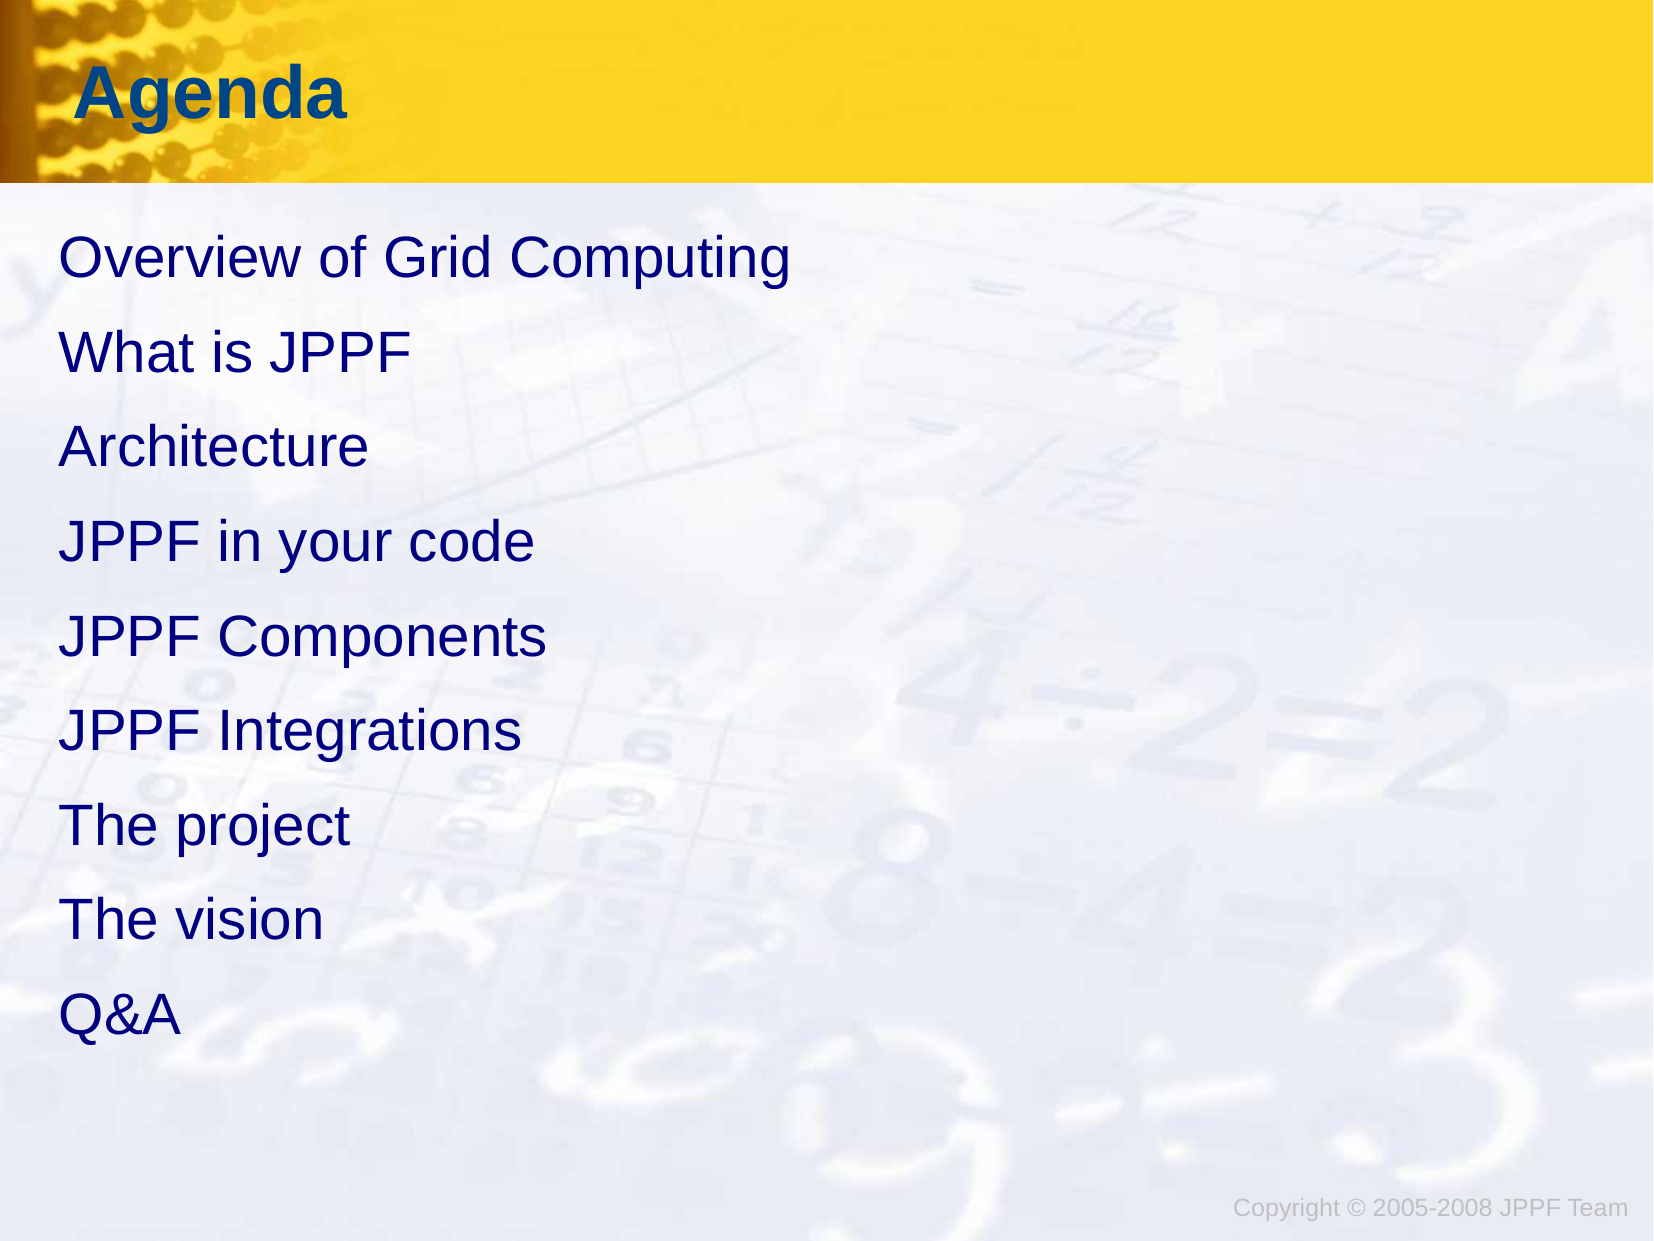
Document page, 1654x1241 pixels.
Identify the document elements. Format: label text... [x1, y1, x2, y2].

picture [0, 0, 1654, 1241]
title Agenda [72, 17, 1561, 168]
list Overview of Grid Computing What is JPPF Architecture JPPF in your code JPPF Components JPPF Integrations The project The vision Q&A [41, 225, 1529, 1201]
